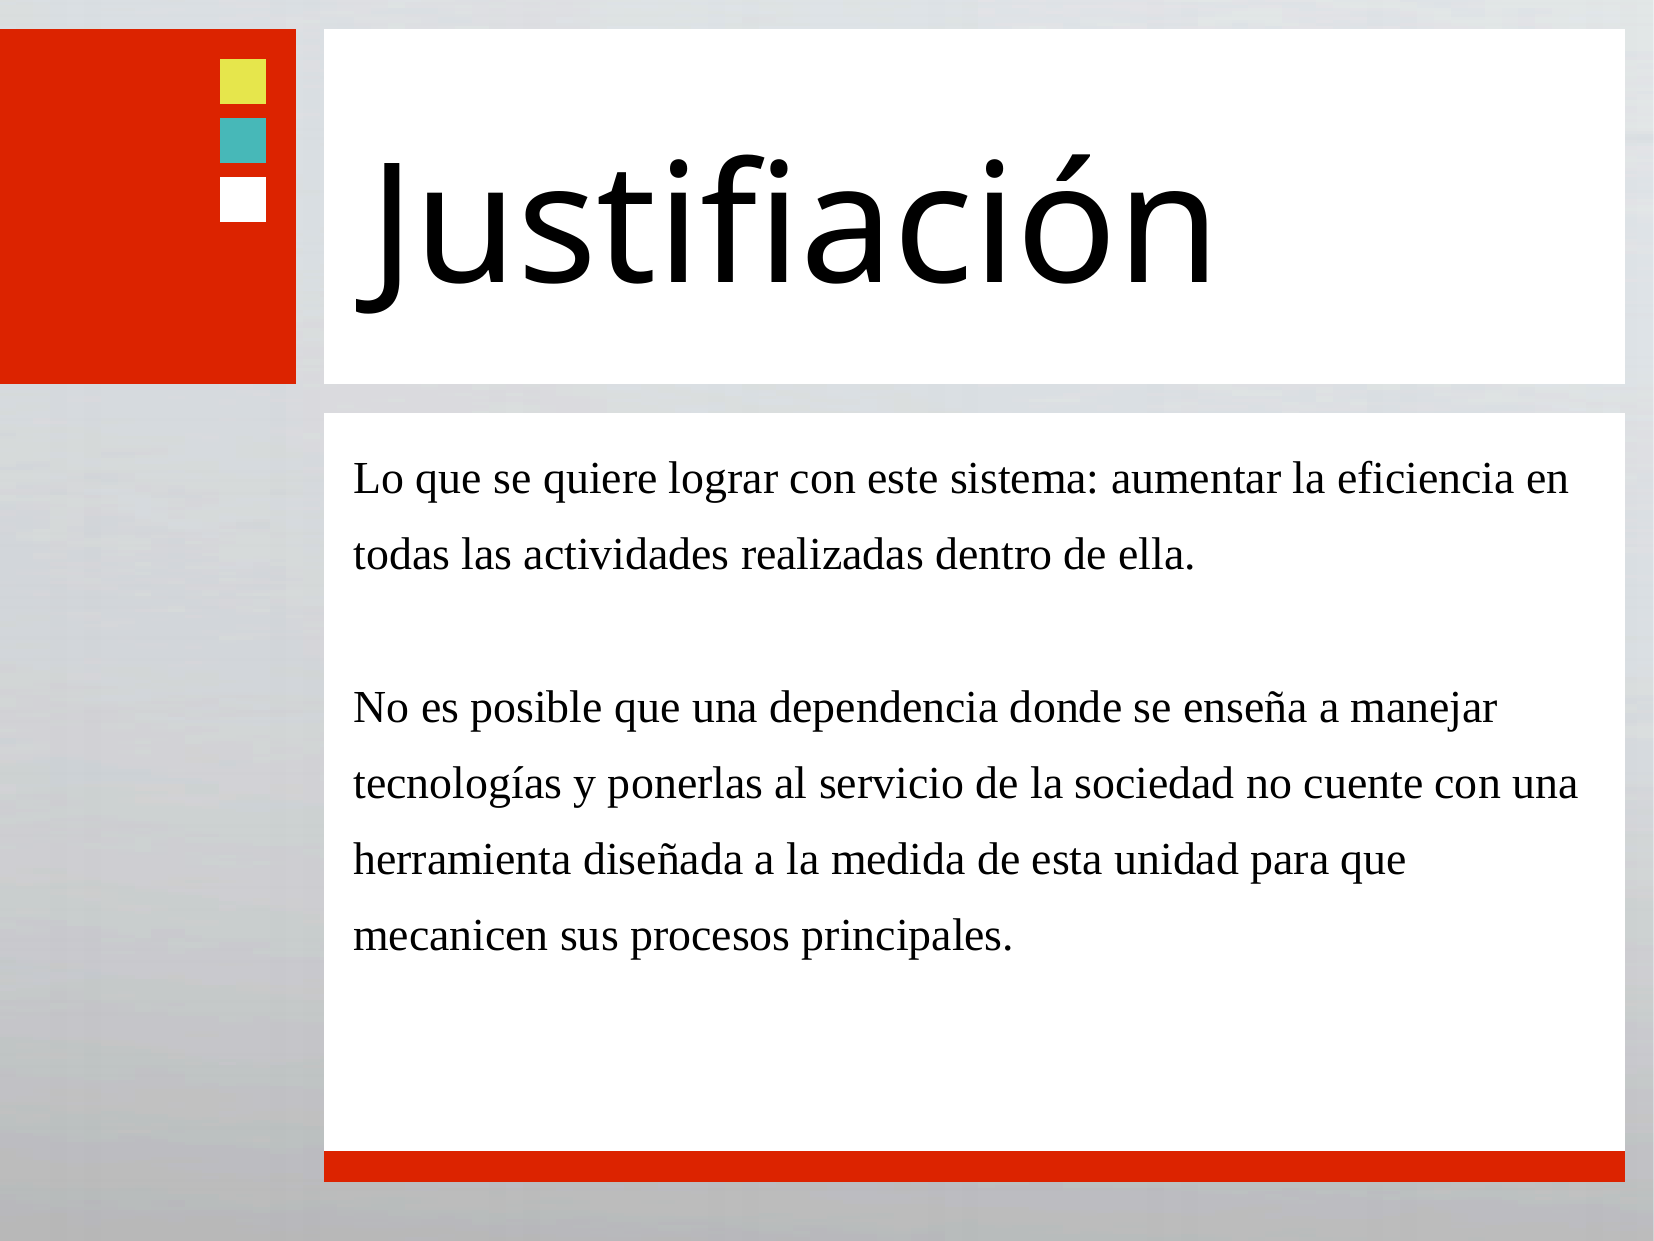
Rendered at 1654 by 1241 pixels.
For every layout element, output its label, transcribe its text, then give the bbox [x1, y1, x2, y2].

text_box Justifiación [354, 96, 1595, 301]
picture [0, 0, 1654, 1241]
text_box Lo que se quiere lograr con este sistema: aumentar la eficiencia en todas las actividades realizadas dentro de ella. No es posible que una dependencia donde se enseña a manejar tecnologías y ponerlas al servicio de la sociedad no cuente con una herramienta diseñada a la medida de esta unidad para que mecanicen sus procesos principales. [338, 420, 1595, 1119]
